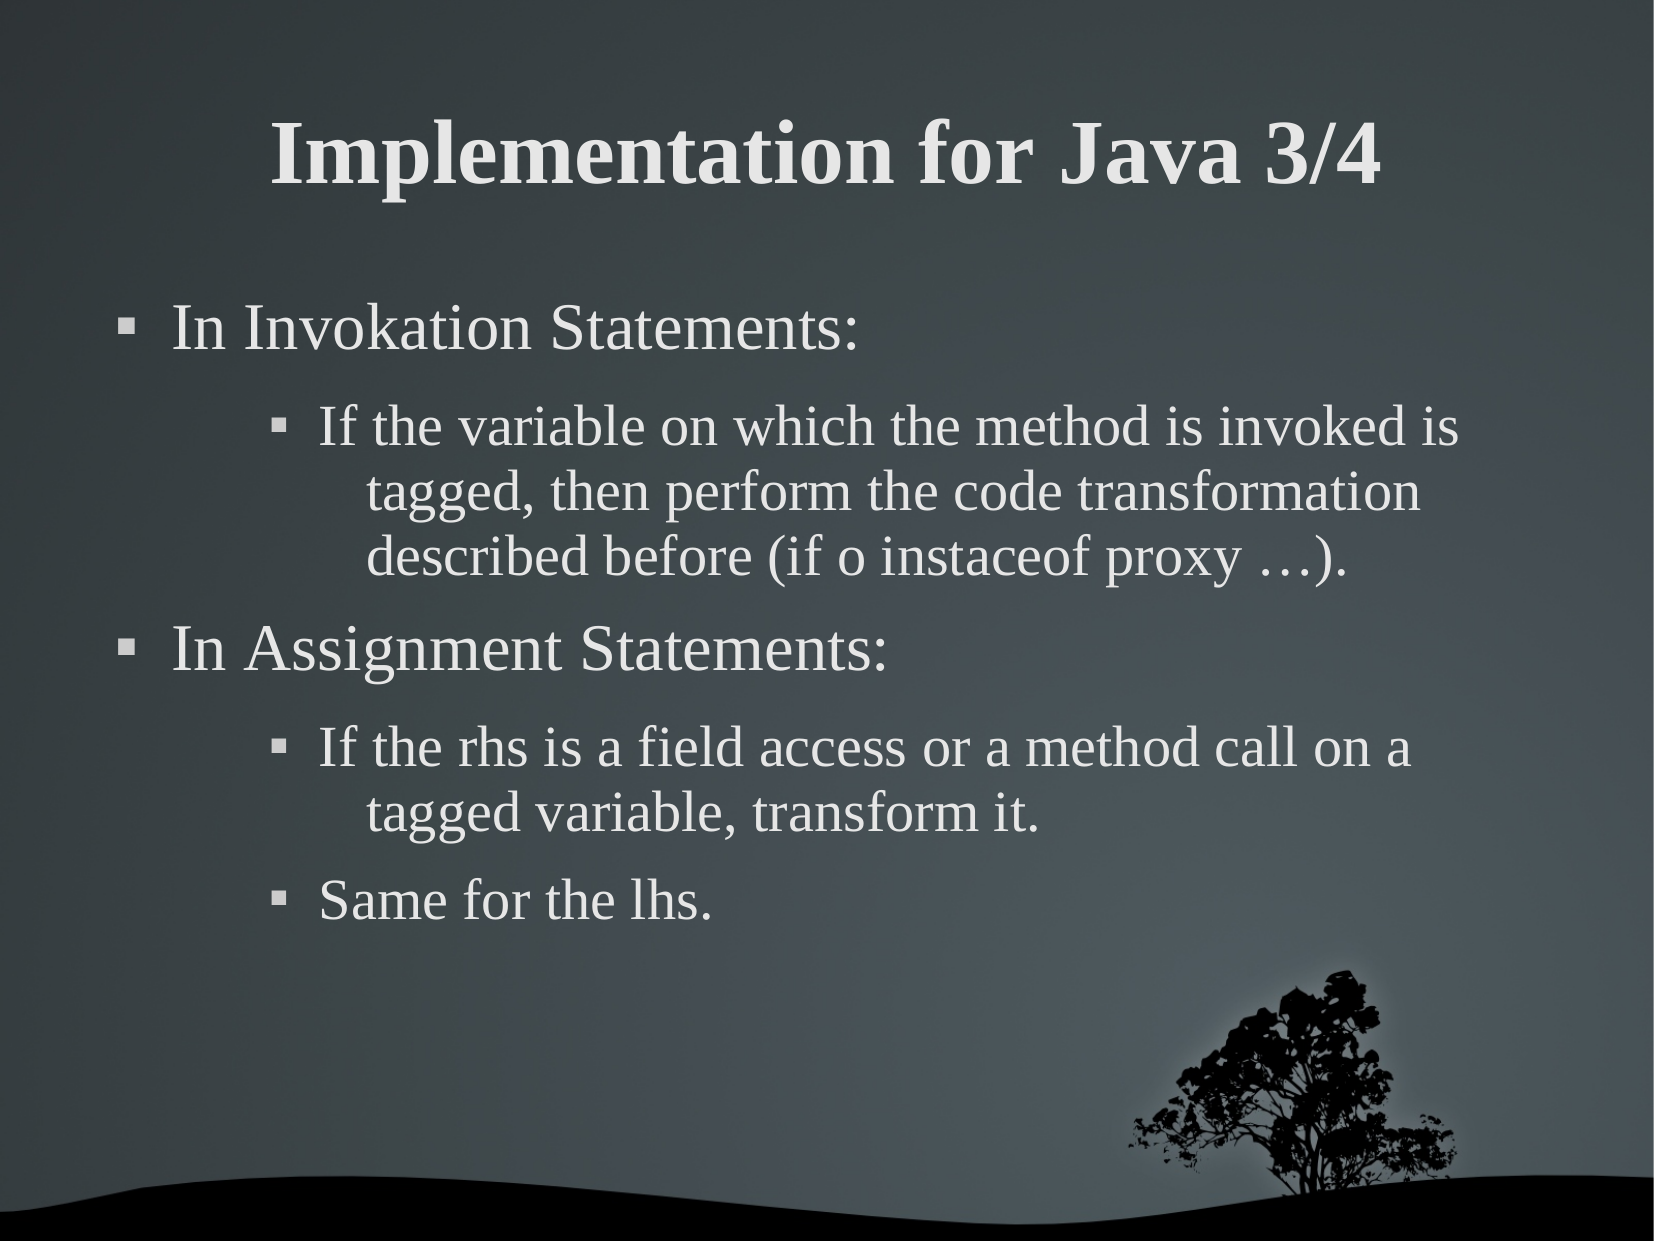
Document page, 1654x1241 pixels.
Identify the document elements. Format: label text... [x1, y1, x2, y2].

picture [0, 0, 1654, 1241]
list In Invokation Statements: If the variable on which the method is invoked is tagged, then perform the code transformation described before (if o instaceof proxy …). In Assignment Statements: If the rhs is a field access or a method call on a tagged variable, transform it. Same for the lhs. [82, 290, 1571, 1094]
title Implementation for Java 3/4 [82, 56, 1571, 250]
